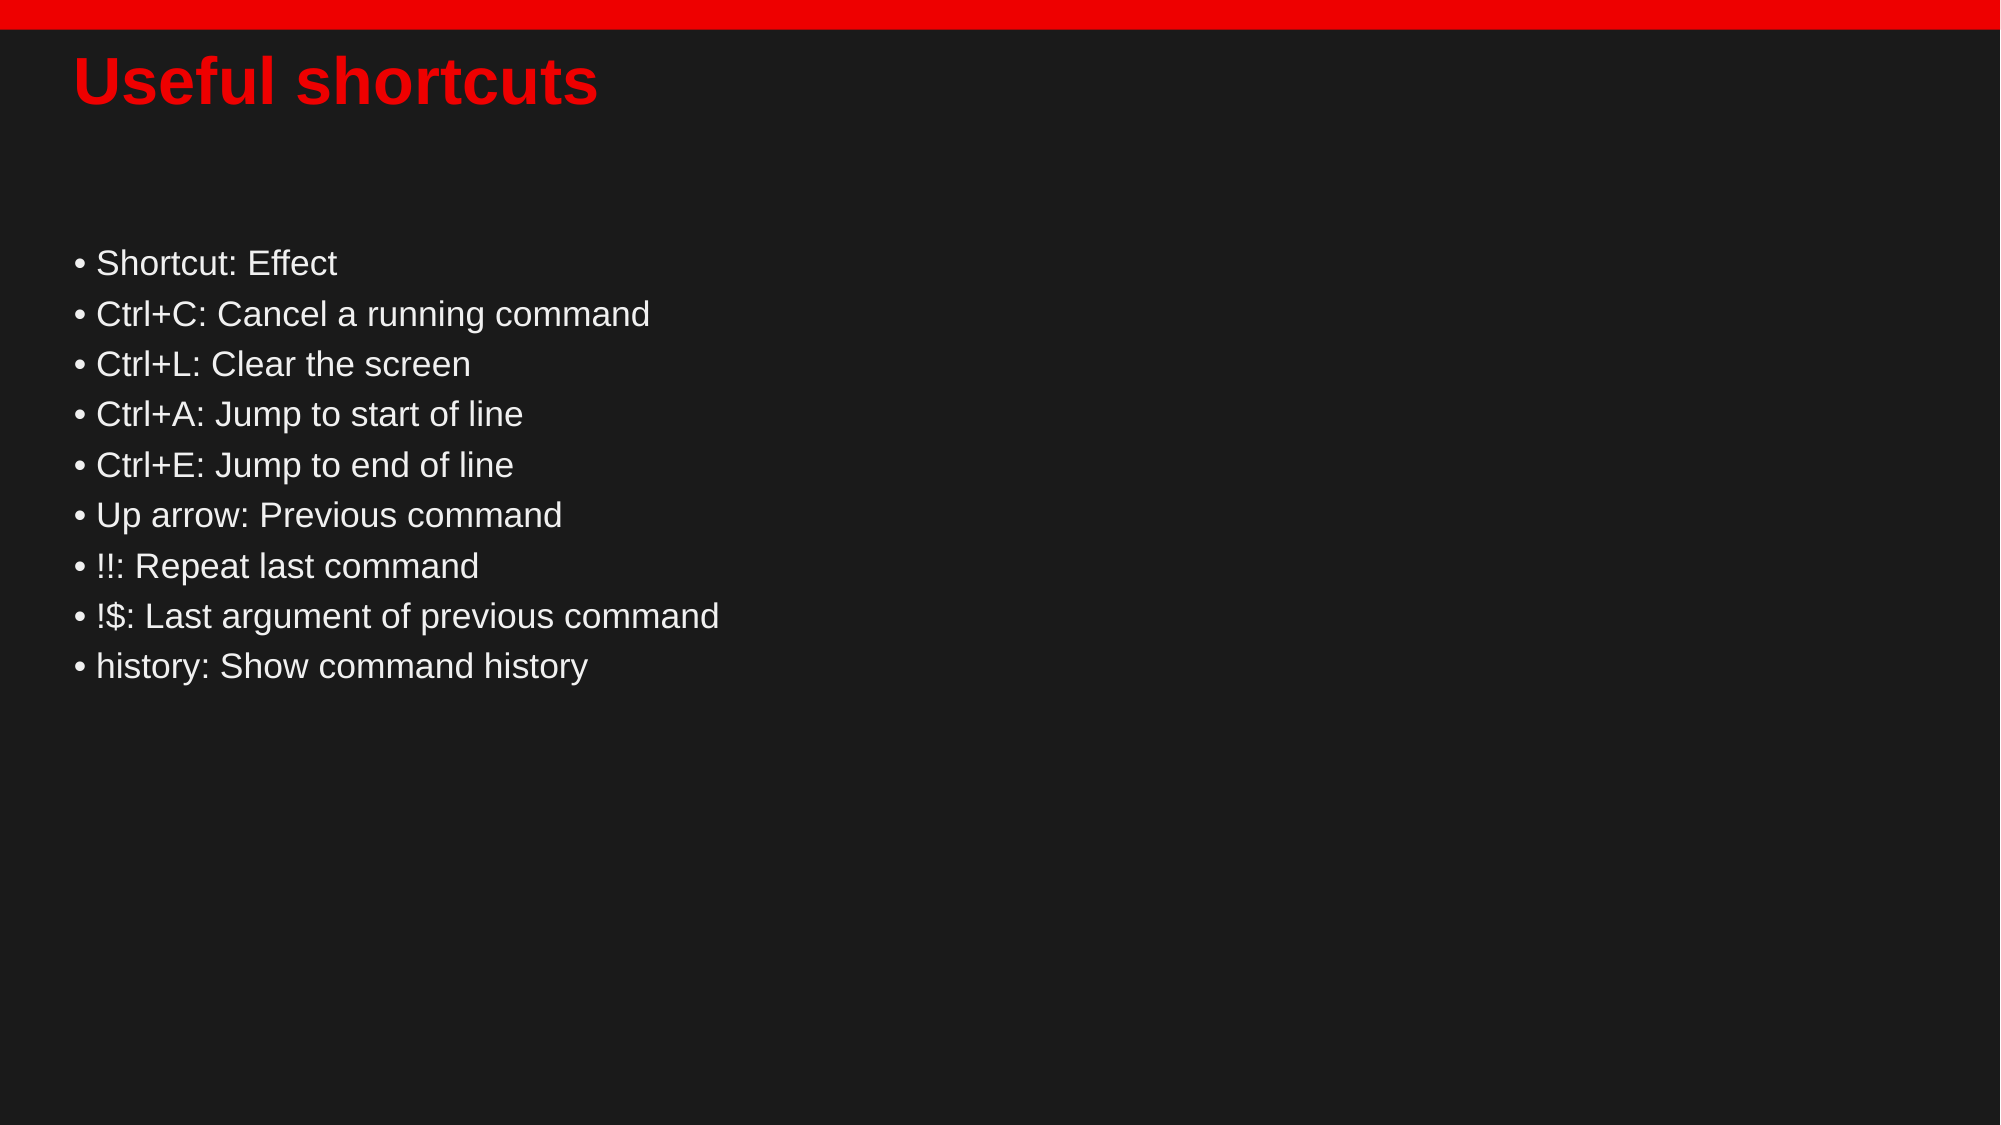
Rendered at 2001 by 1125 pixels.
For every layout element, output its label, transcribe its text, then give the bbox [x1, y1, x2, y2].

text_box • Shortcut: Effect • Ctrl+C: Cancel a running command • Ctrl+L: Clear the screen • Ctrl+A: Jump to start of line • Ctrl+E: Jump to end of line • Up arrow: Previous command • !!: Repeat last command • !$: Last argument of previous command • history: Show command history [59, 236, 1942, 1037]
text_box Useful shortcuts [59, 36, 1942, 208]
text_box [0, 0, 2001, 30]
